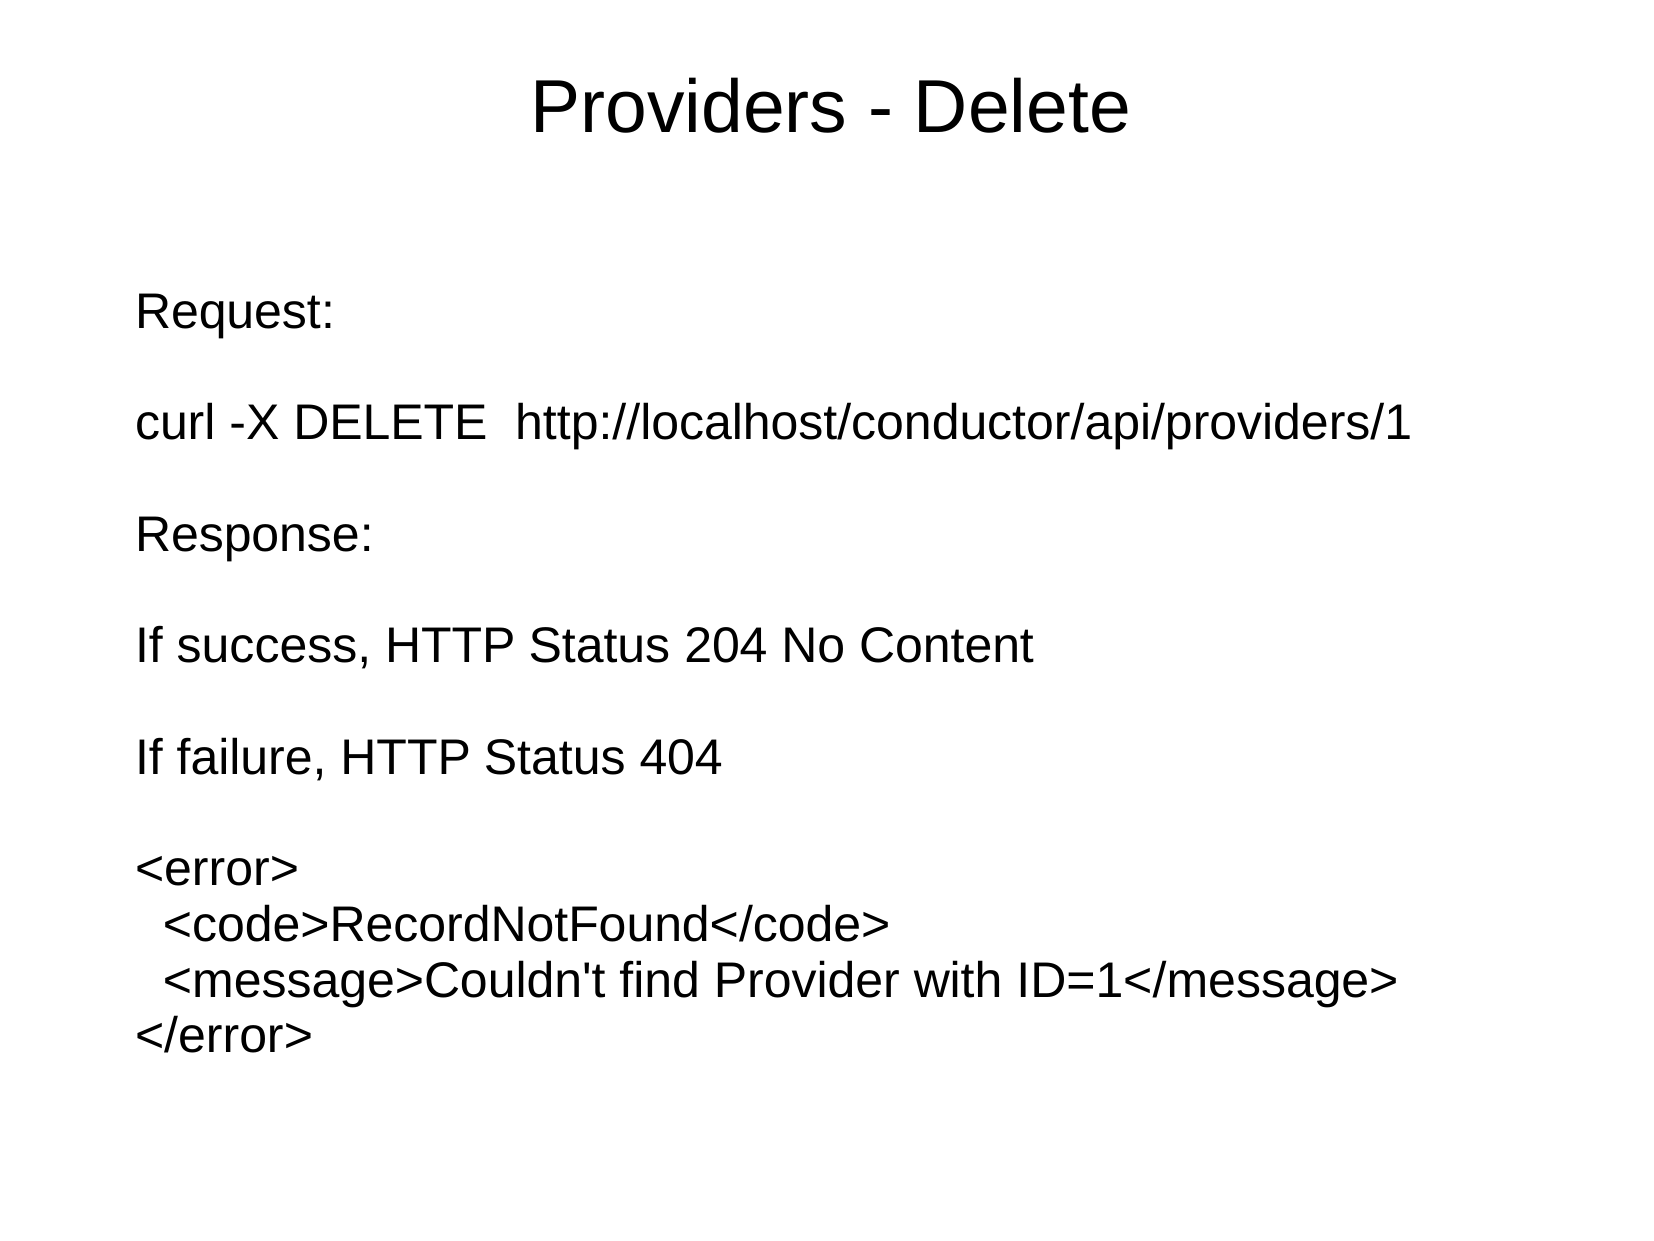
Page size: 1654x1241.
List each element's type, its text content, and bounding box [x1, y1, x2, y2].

title Providers - Delete [86, 2, 1576, 211]
subtitle Request: curl -X DELETE http://localhost/conductor/api/providers/1 Response: If success, HTTP Status 204 No Content If failure, HTTP Status 404 <error> <code>RecordNotFound</code> <message>Couldn't find Provider with ID=1</message> </error> [135, 282, 1591, 1241]
